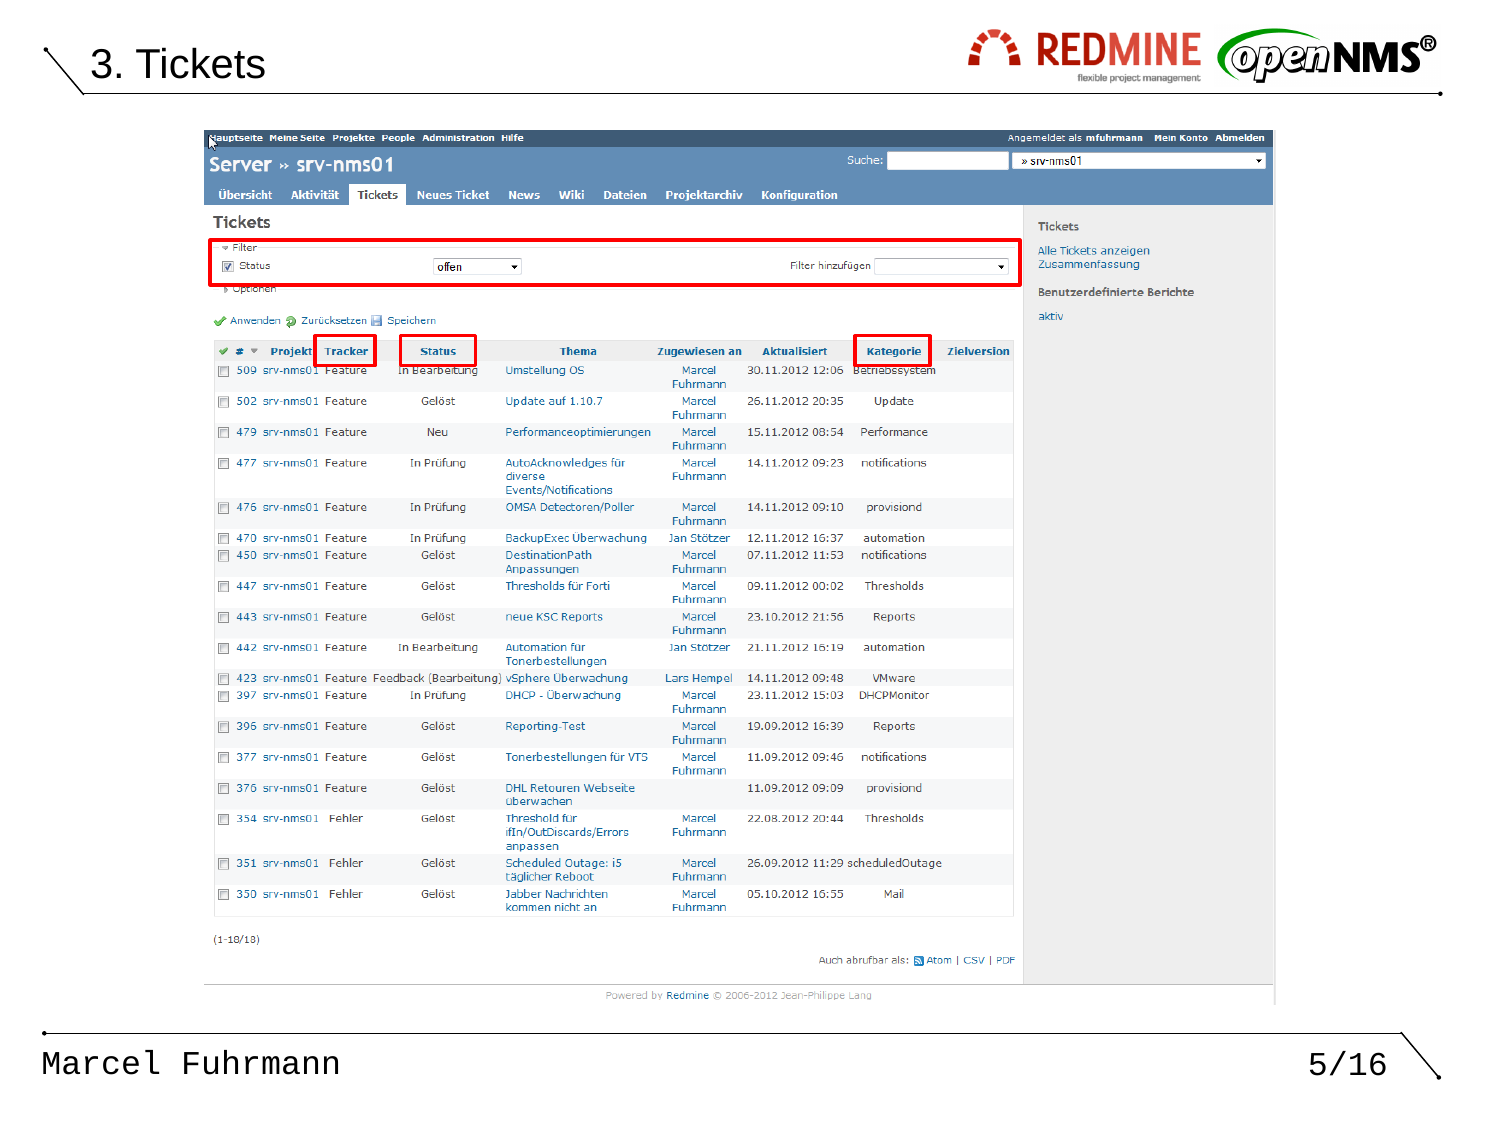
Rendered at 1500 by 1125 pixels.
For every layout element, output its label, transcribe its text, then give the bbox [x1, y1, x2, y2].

picture [204, 130, 1276, 1006]
picture [960, 21, 1441, 88]
title 3. Tickets [90, 29, 691, 94]
